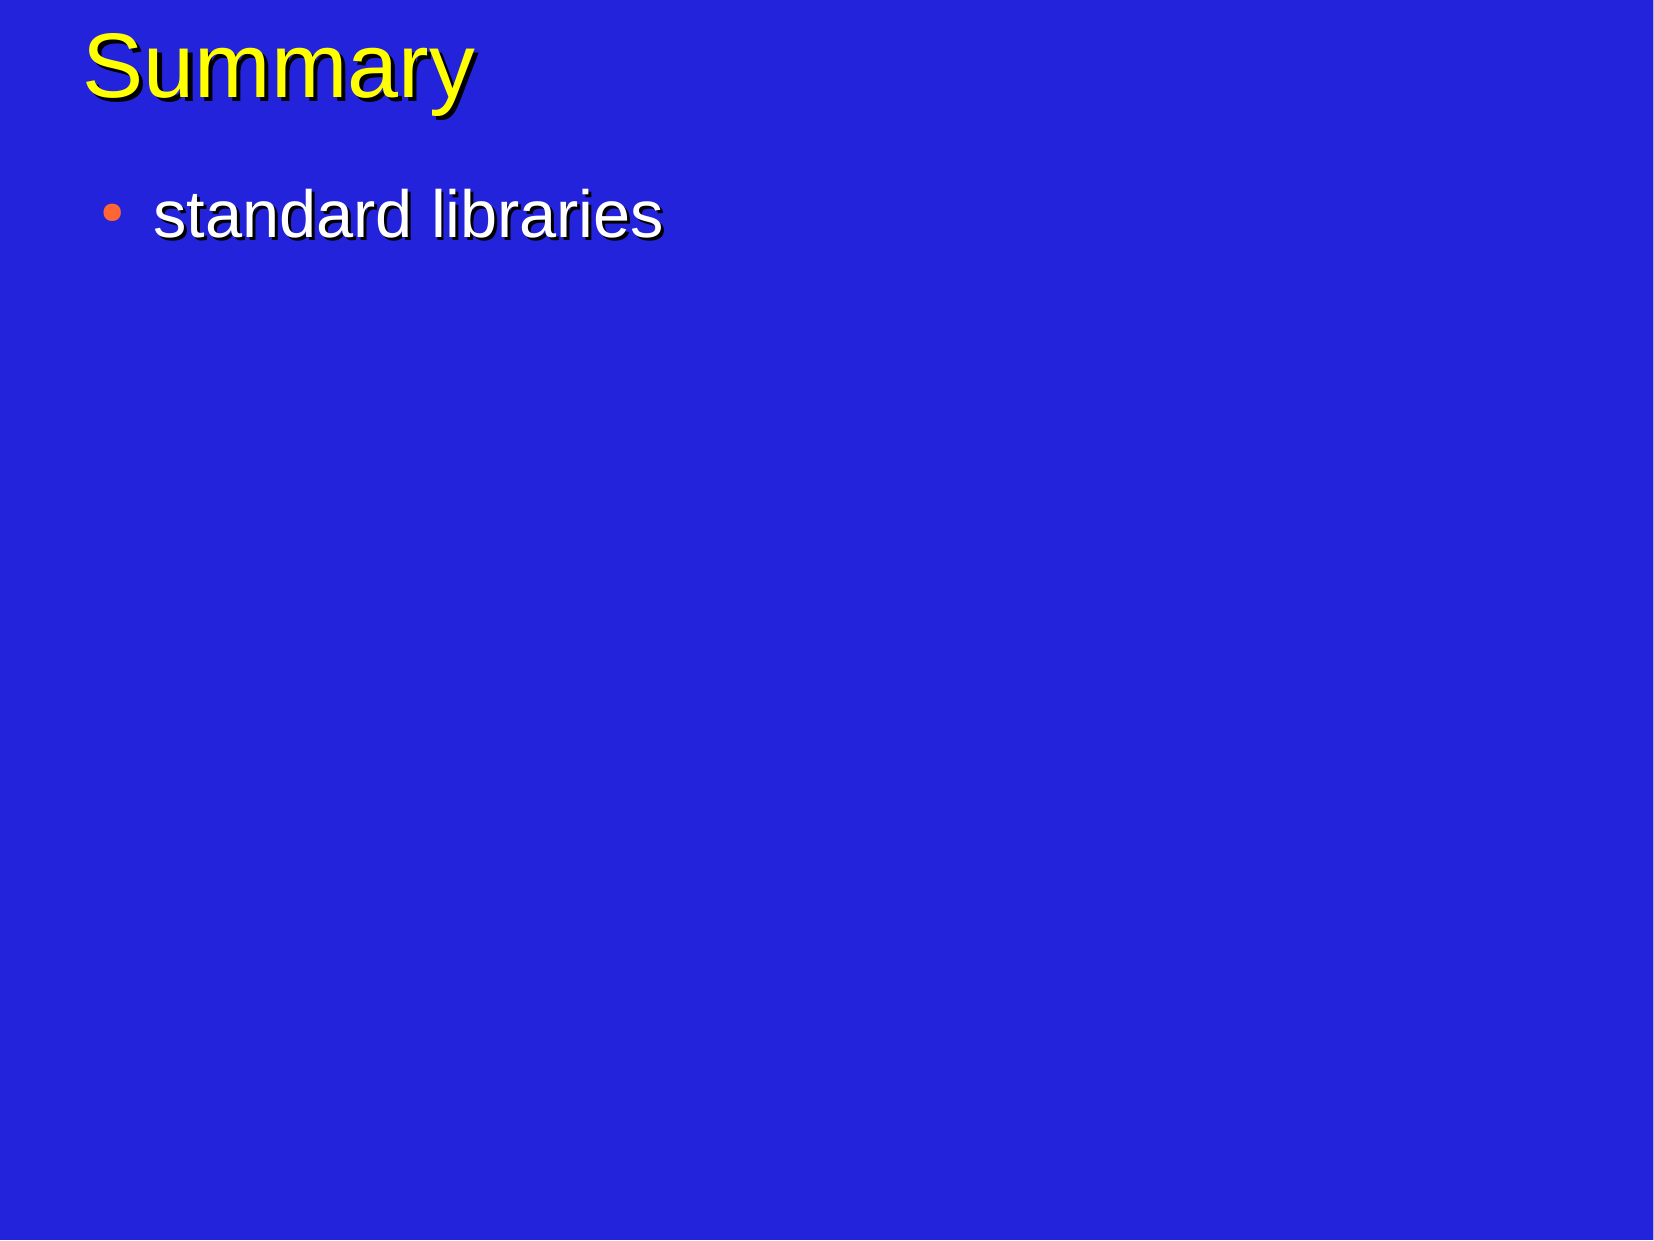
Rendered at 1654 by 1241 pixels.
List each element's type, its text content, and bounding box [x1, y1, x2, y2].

list standard libraries [82, 177, 1571, 1182]
title Summary [82, 2, 1571, 130]
